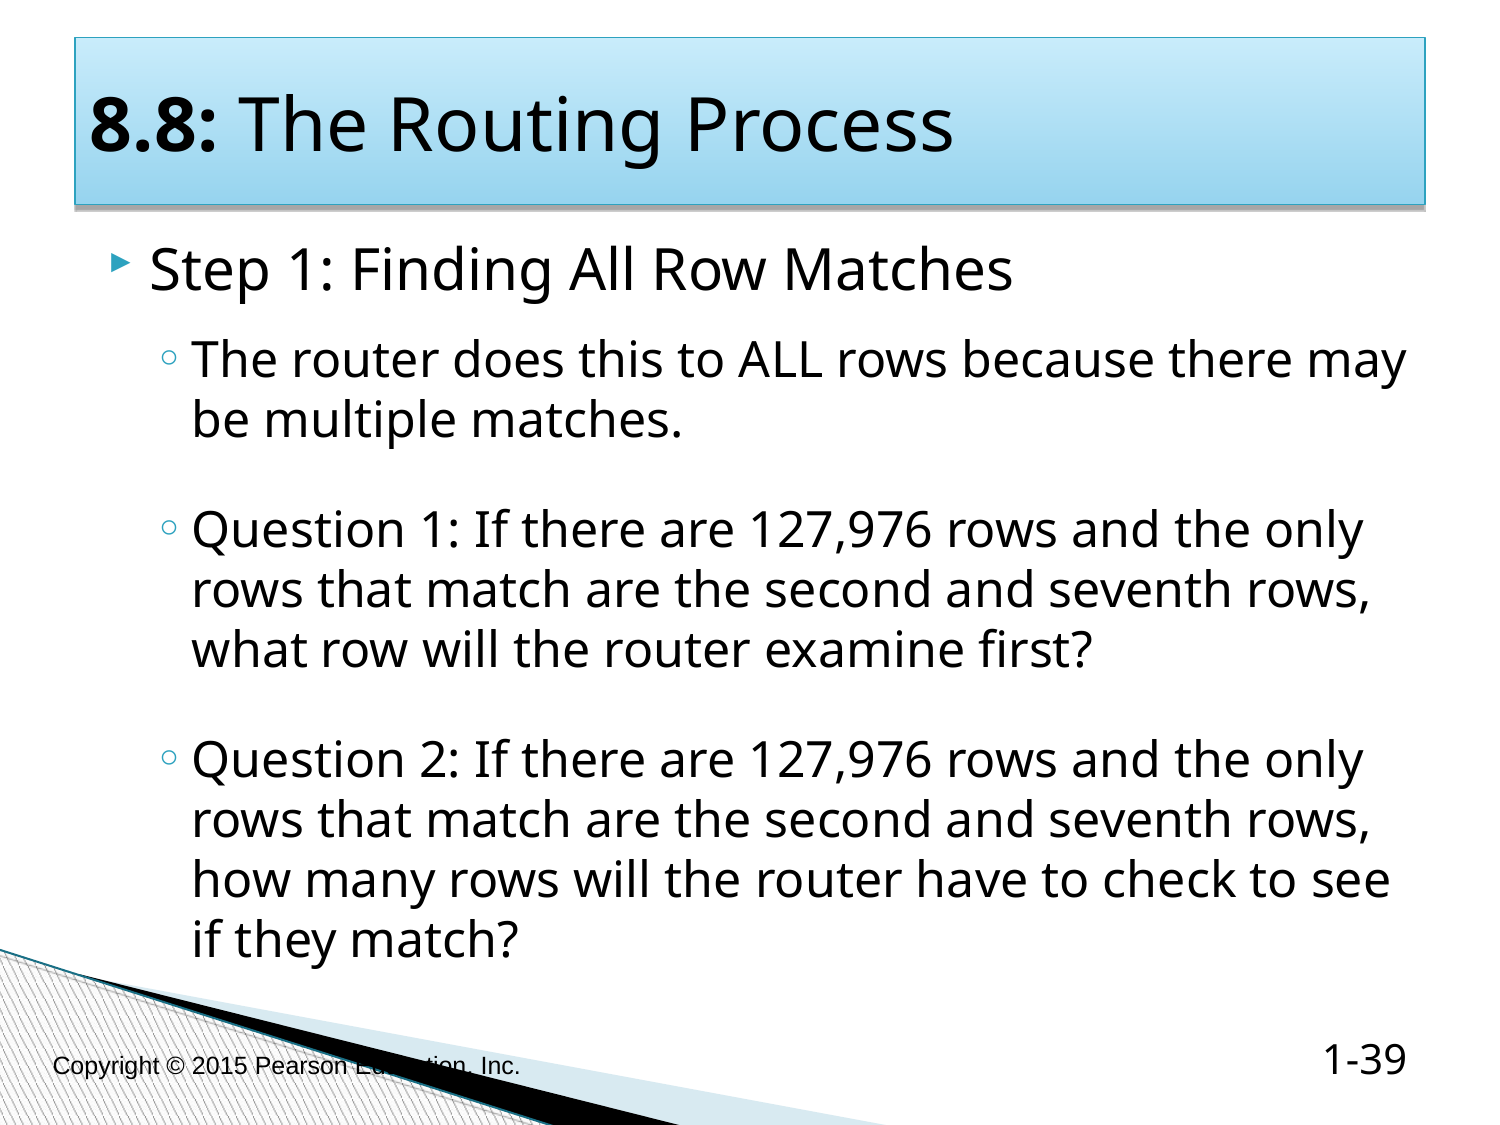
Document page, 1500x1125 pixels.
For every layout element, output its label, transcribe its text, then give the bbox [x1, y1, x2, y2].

list Step 1: Finding All Row Matches The router does this to ALL rows because there may be multiple matches. Question 1: If there are 127,976 rows and the only rows that match are the second and seventh rows, what row will the router examine first? Question 2: If there are 127,976 rows and the only rows that match are the second and seventh rows, how many rows will the router have to check to see if they match? [75, 224, 1425, 1038]
picture [0, 952, 543, 1125]
slide_number 1-<number> [1287, 1037, 1423, 1098]
footer Copyright © 2015 Pearson Education, Inc. [37, 1040, 550, 1088]
title 8.8: The Routing Process [75, 37, 1425, 205]
